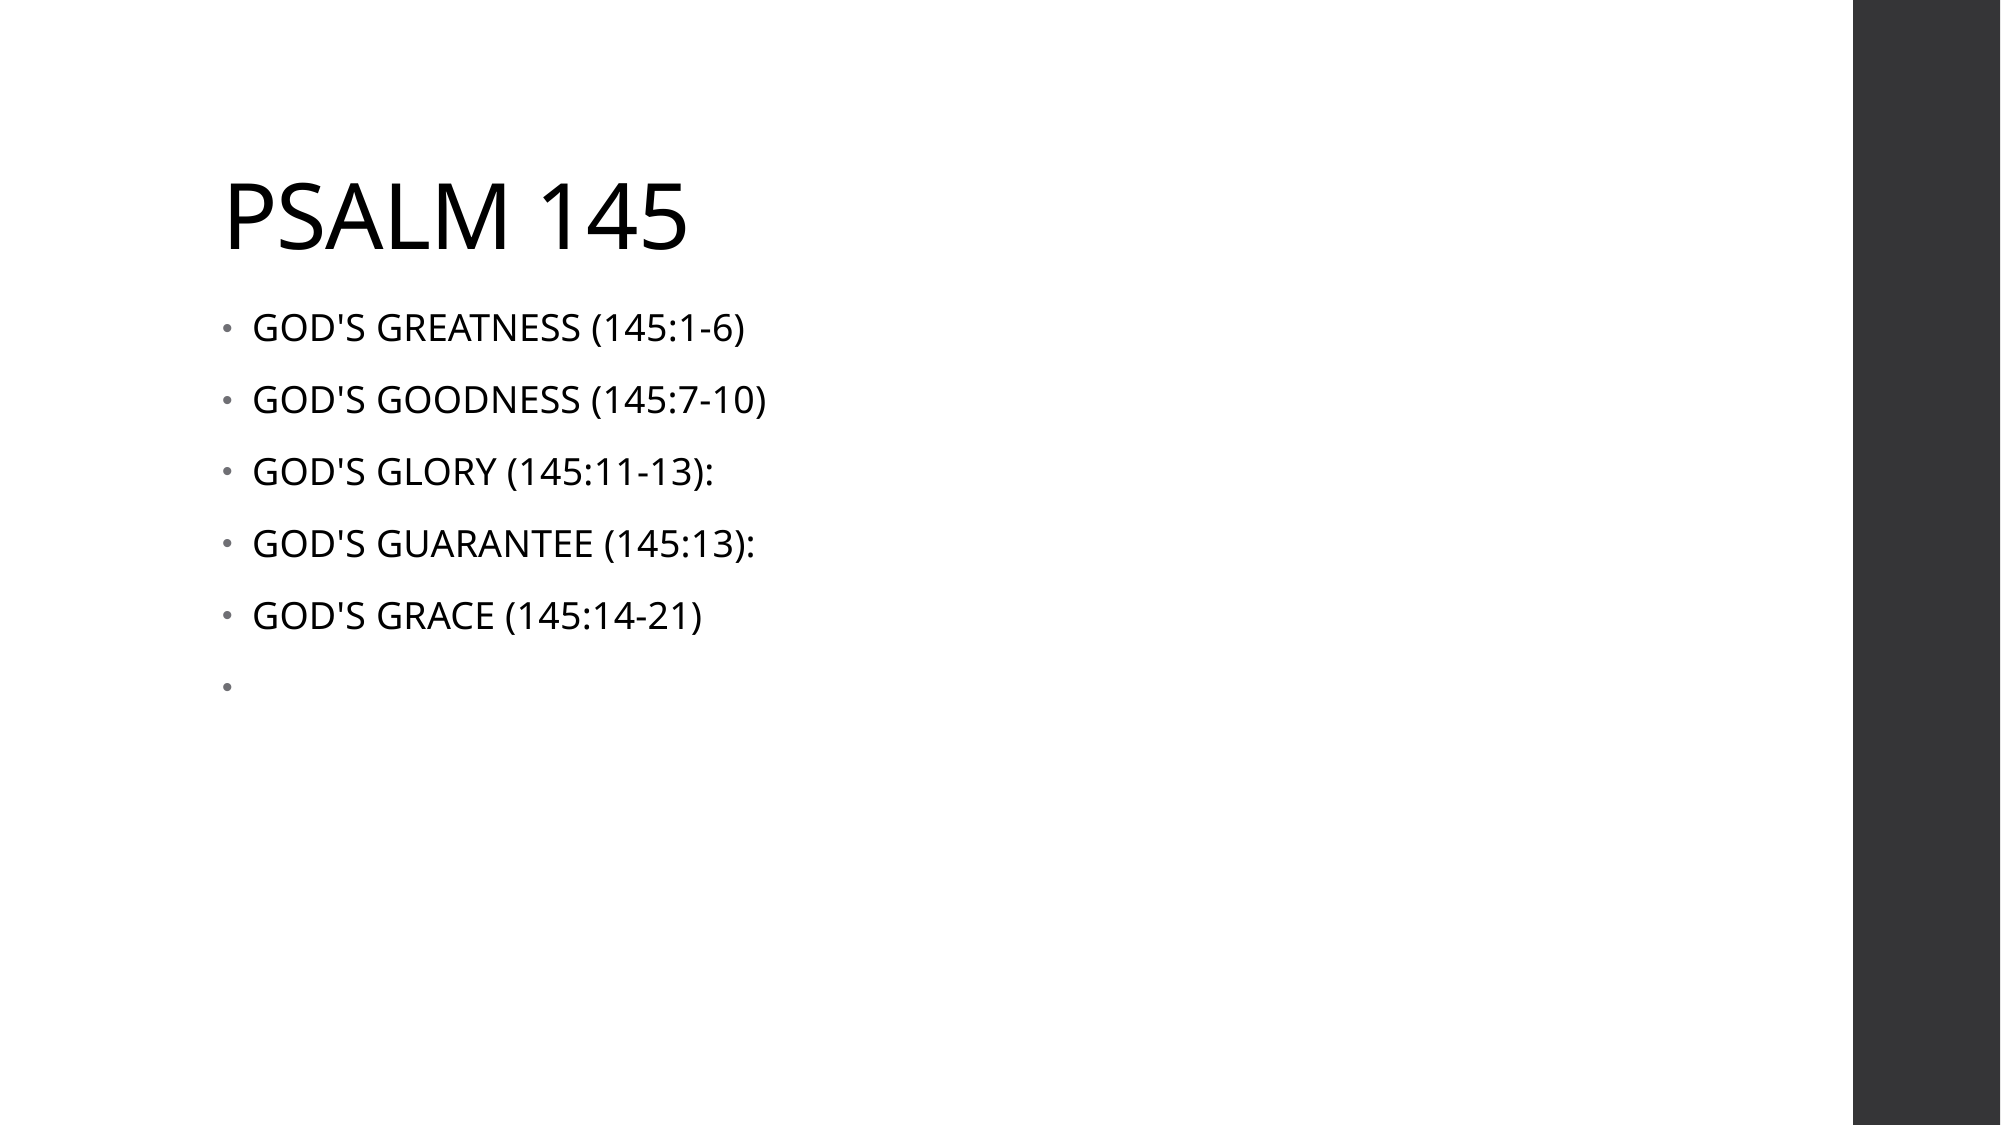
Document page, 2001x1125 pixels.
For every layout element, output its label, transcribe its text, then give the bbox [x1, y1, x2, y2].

title PSALM 145 [206, 60, 1797, 278]
list GOD'S GREATNESS (145:1-6) GOD'S GOODNESS (145:7-10) GOD'S GLORY (145:11-13): GOD'S GUARANTEE (145:13): GOD'S GRACE (145:14-21) [206, 299, 1617, 1014]
